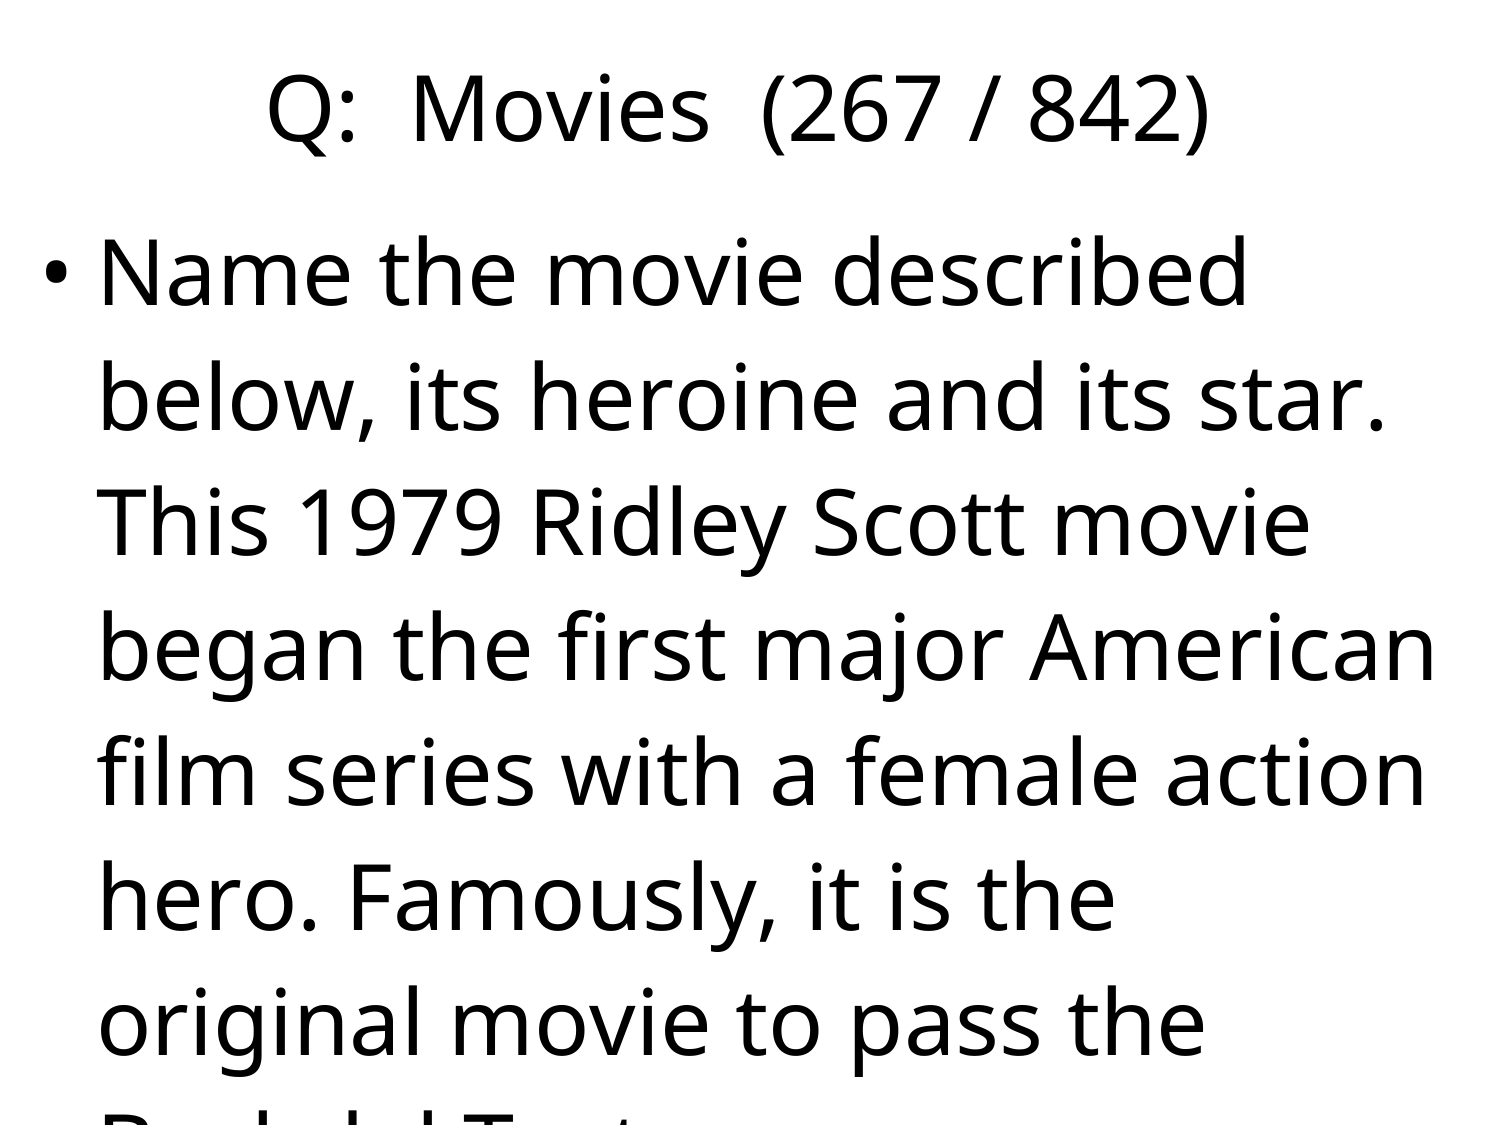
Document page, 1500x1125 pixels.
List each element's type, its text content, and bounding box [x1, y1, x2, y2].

title Q: Movies (267 / 842) [24, 12, 1476, 200]
list Name the movie described below, its heroine and its star. This 1979 Ridley Scott movie began the first major American film series with a female action hero. Famously, it is the original movie to pass the Bechdel Test. [24, 200, 1476, 1101]
